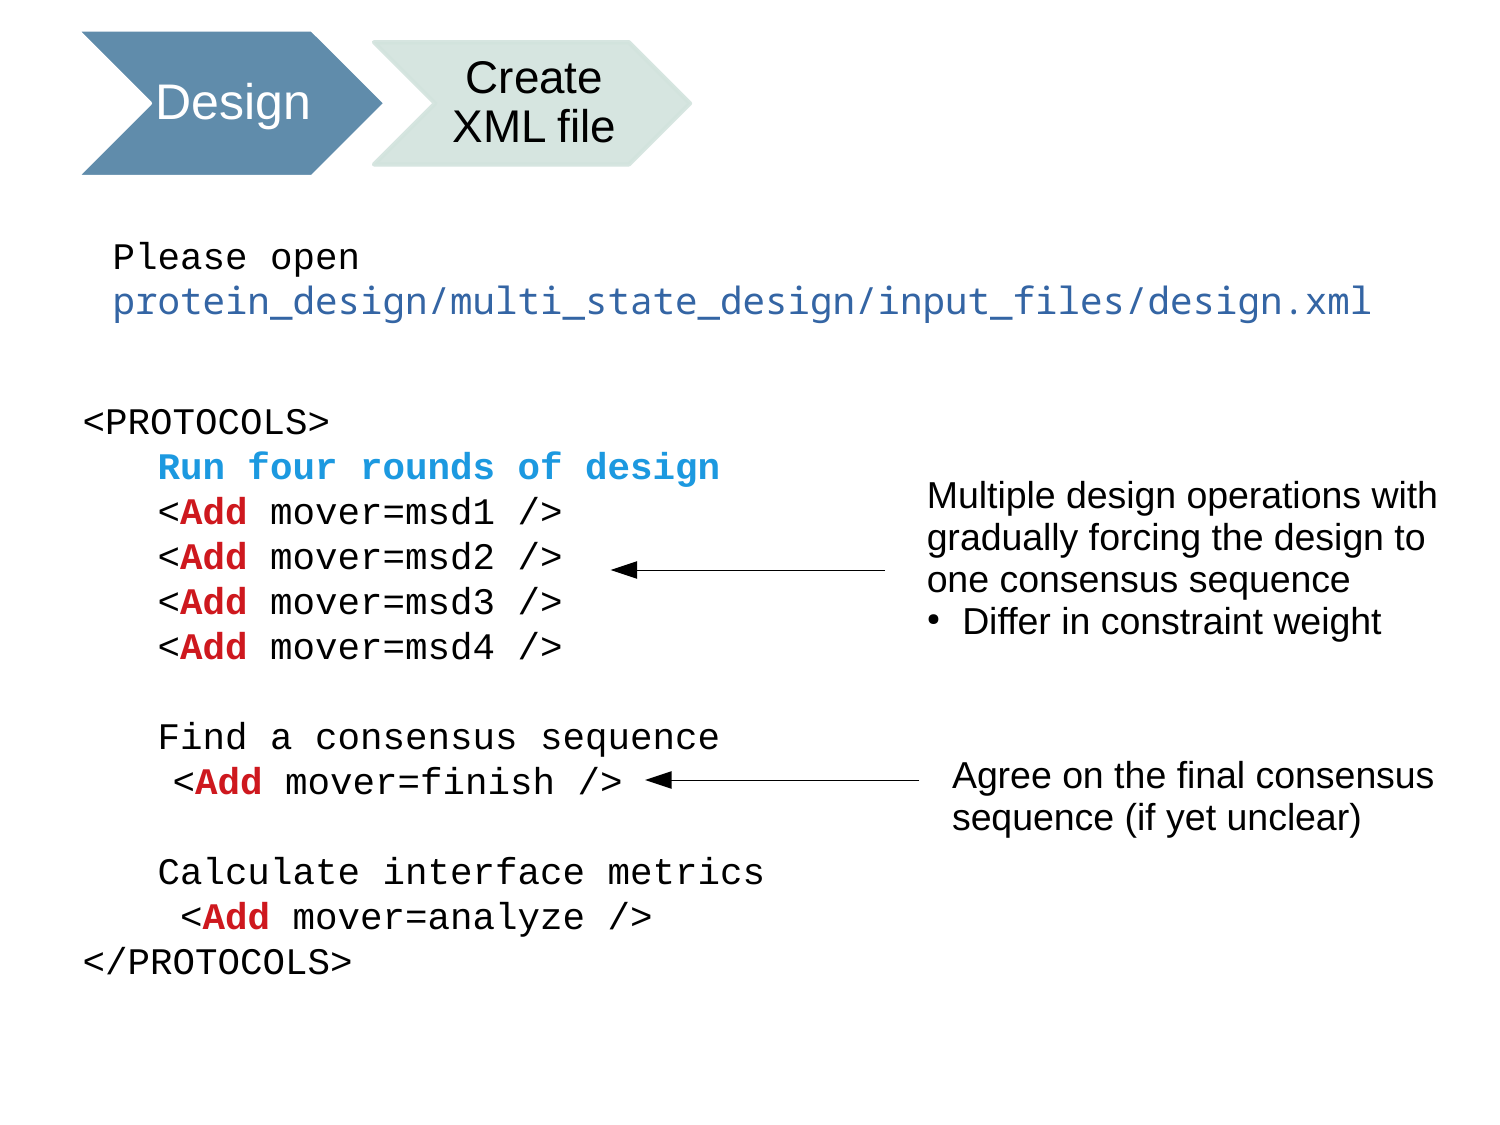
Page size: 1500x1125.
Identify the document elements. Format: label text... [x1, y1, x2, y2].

text_box Please open protein_design/multi_state_design/input_files/design.xml [97, 224, 1426, 420]
text_box Create XML file [373, 42, 691, 165]
text_box Multiple design operations with gradually forcing the design to one consensus sequence Differ in constraint weight [1126, 466, 1455, 719]
text_box Design [76, 29, 386, 177]
text_box <PROTOCOLS> Run four rounds of design <Add mover=msd1 /> <Add mover=msd2 /> <Add mover=msd3 /> <Add mover=msd4 /> Find a consensus sequence <Add mover=finish /> Calculate interface metrics <Add mover=analyze /> </PROTOCOLS> [67, 389, 1126, 990]
text_box Agree on the final consensus sequence (if yet unclear) [1126, 746, 1452, 855]
